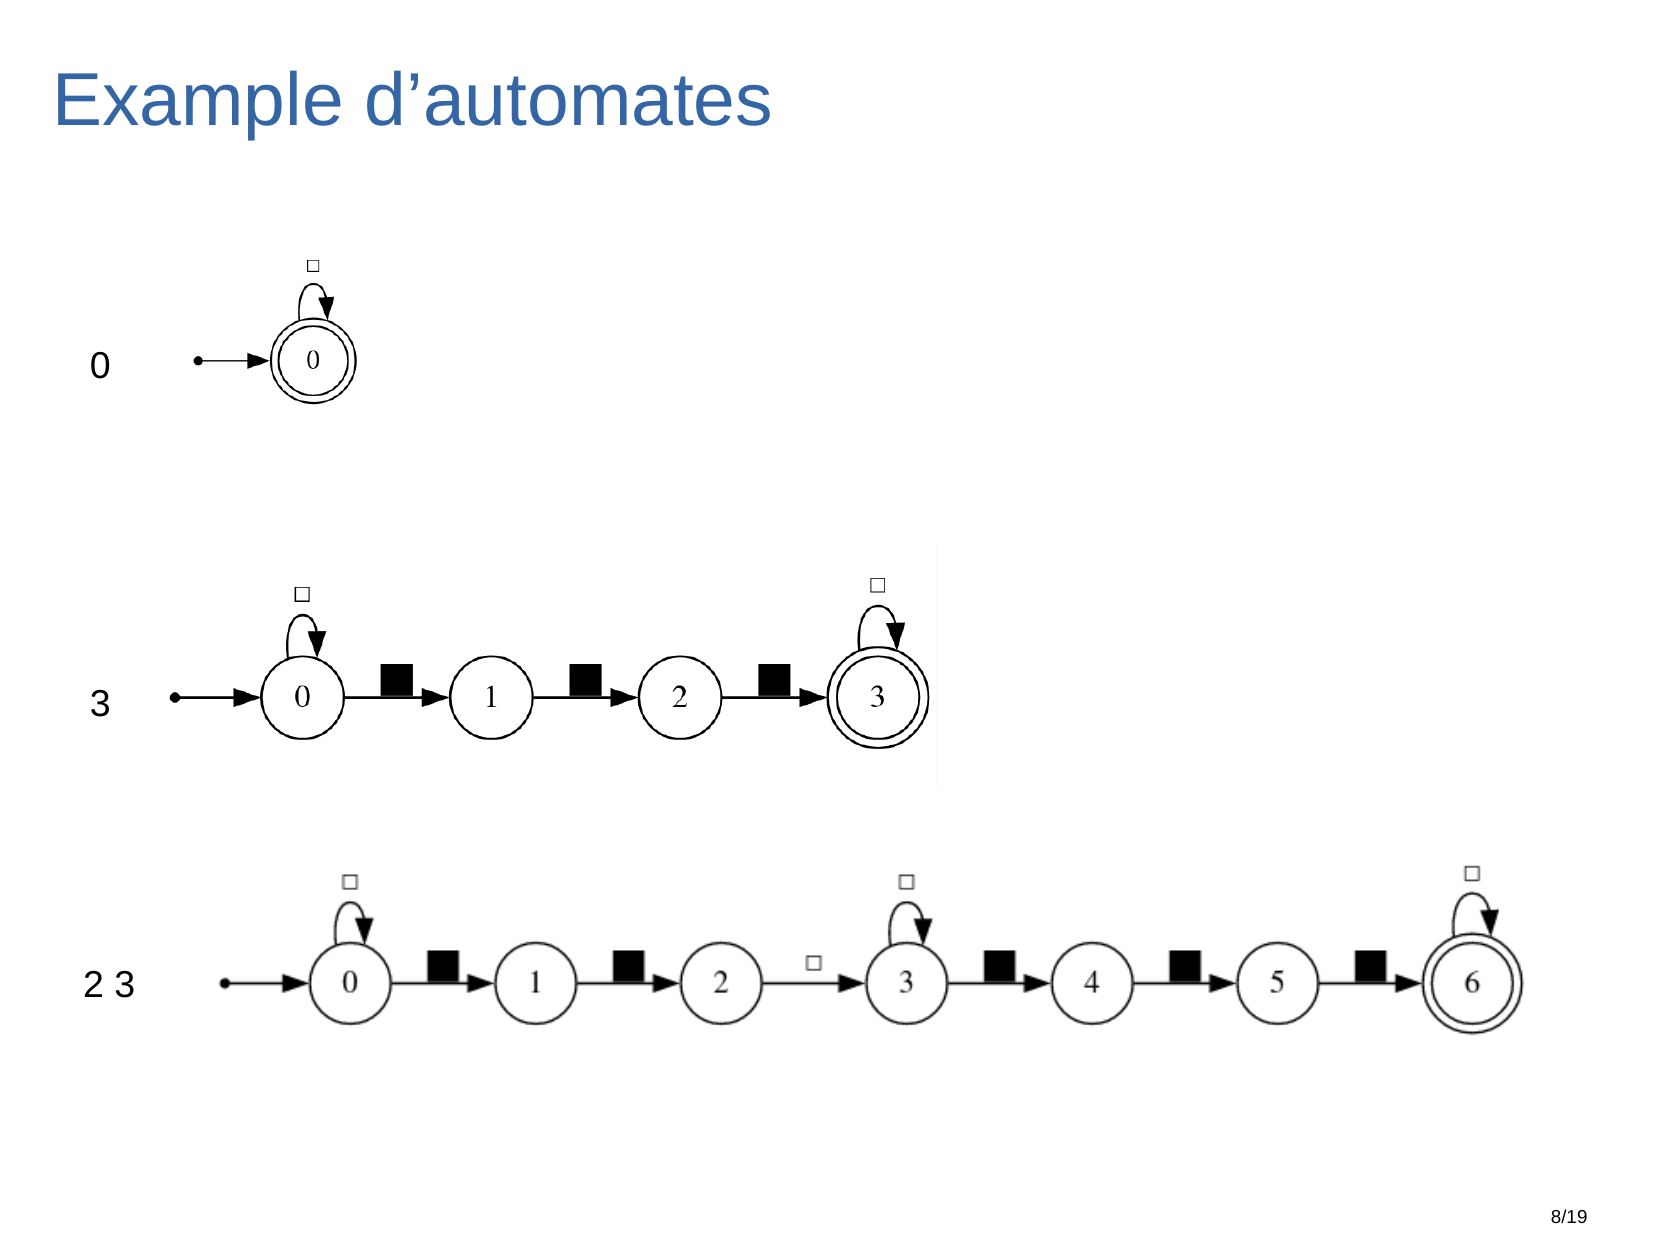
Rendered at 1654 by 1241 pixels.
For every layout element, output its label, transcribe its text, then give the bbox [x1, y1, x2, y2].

picture [187, 236, 379, 451]
text_box 0 [75, 337, 126, 395]
text_box 8/19 [1536, 1198, 1613, 1235]
text_box Example d’automates [37, 50, 863, 151]
picture [163, 544, 1585, 1096]
text_box 2 3 [68, 955, 151, 1013]
text_box 3 [75, 675, 126, 732]
